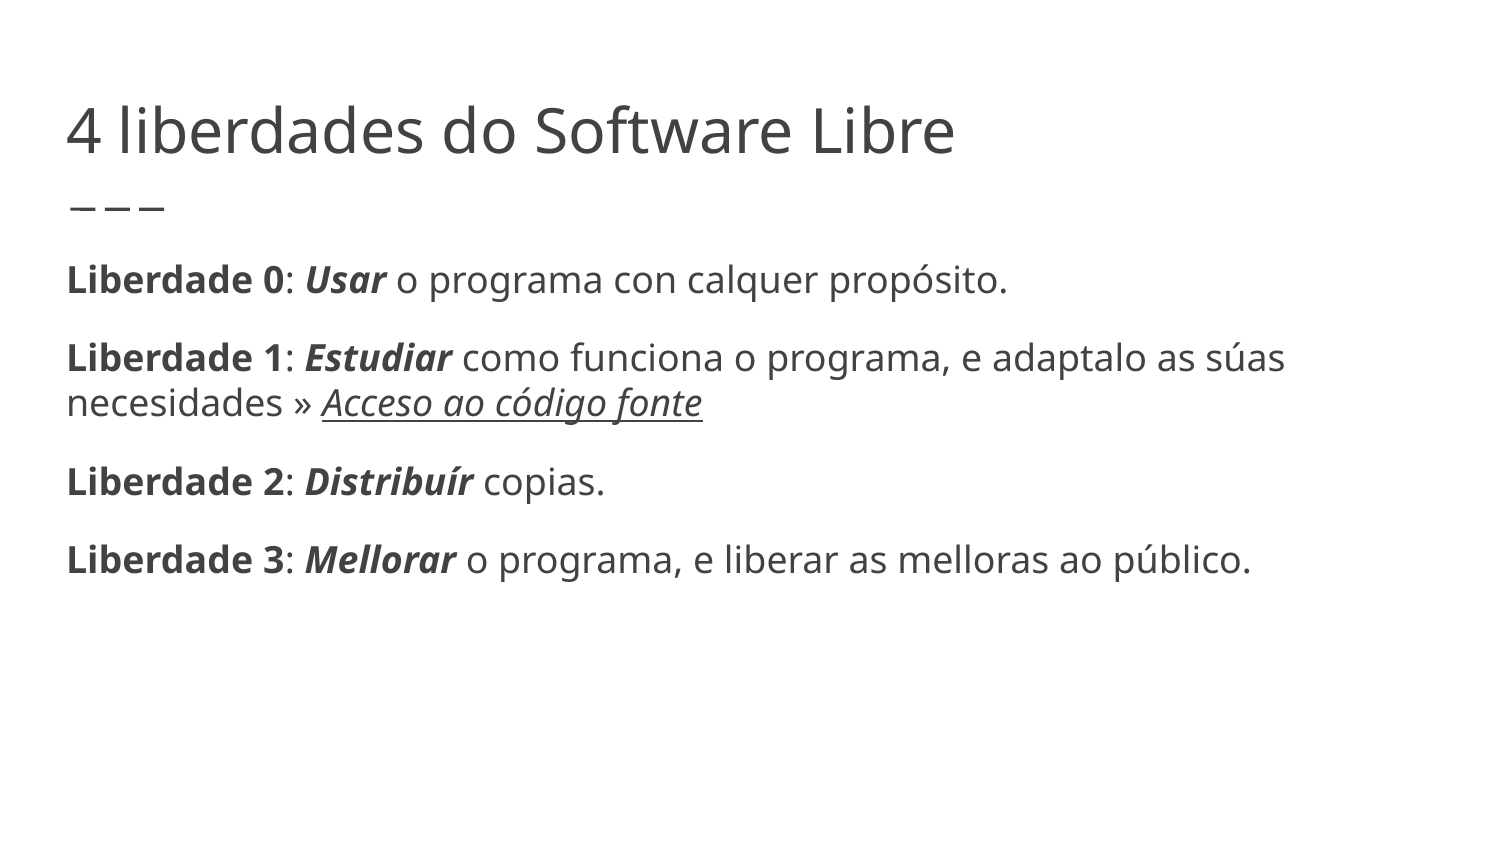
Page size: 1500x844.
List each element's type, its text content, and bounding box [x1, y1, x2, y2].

title 4 liberdades do Software Libre [51, 61, 1449, 182]
list Liberdade 0: Usar o programa con calquer propósito. Liberdade 1: Estudiar como funciona o programa, e adaptalo as súas necesidades » Acceso ao código fonte Liberdade 2: Distribuír copias. Liberdade 3: Mellorar o programa, e liberar as melloras ao público. [51, 240, 1449, 750]
